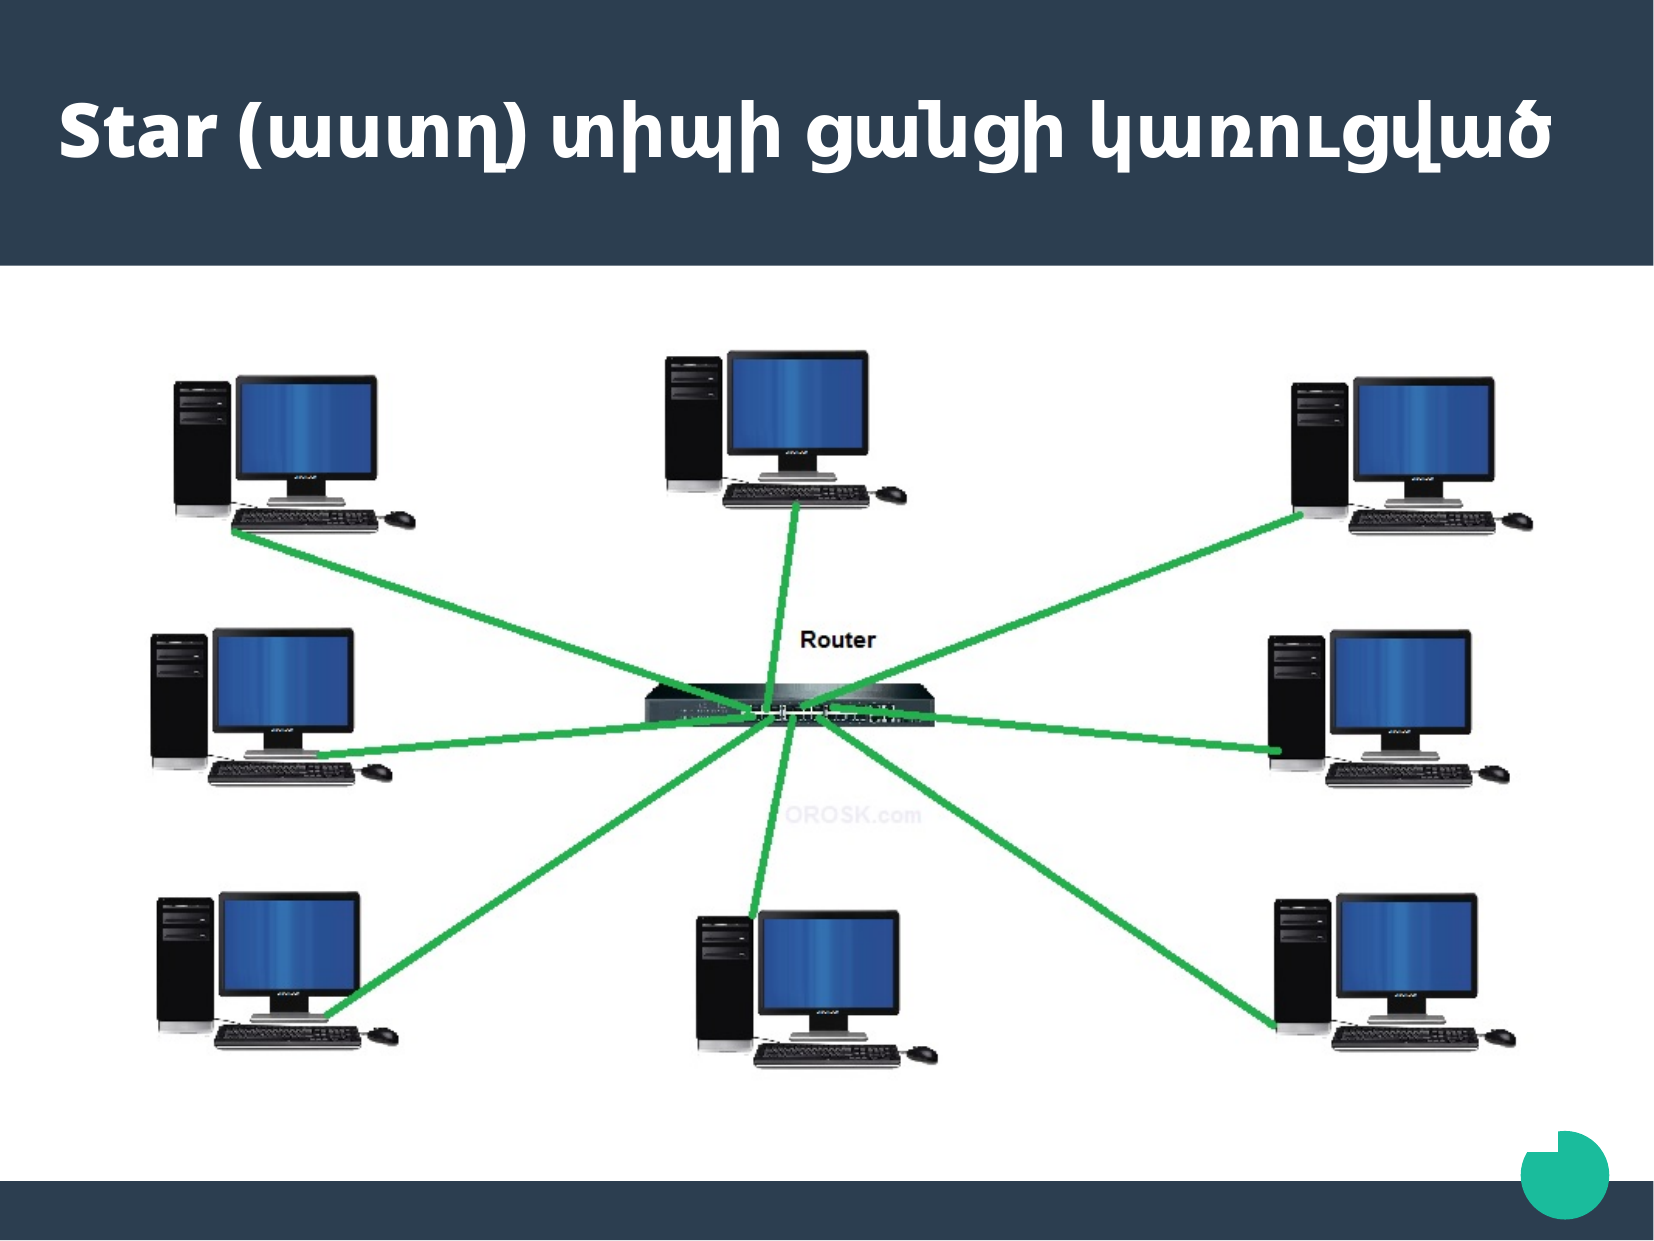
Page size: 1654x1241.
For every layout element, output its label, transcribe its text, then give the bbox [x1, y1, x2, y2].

picture [95, 324, 1558, 1152]
title Star (աստղ) տիպի ցանցի կառուցված [59, 49, 1595, 207]
